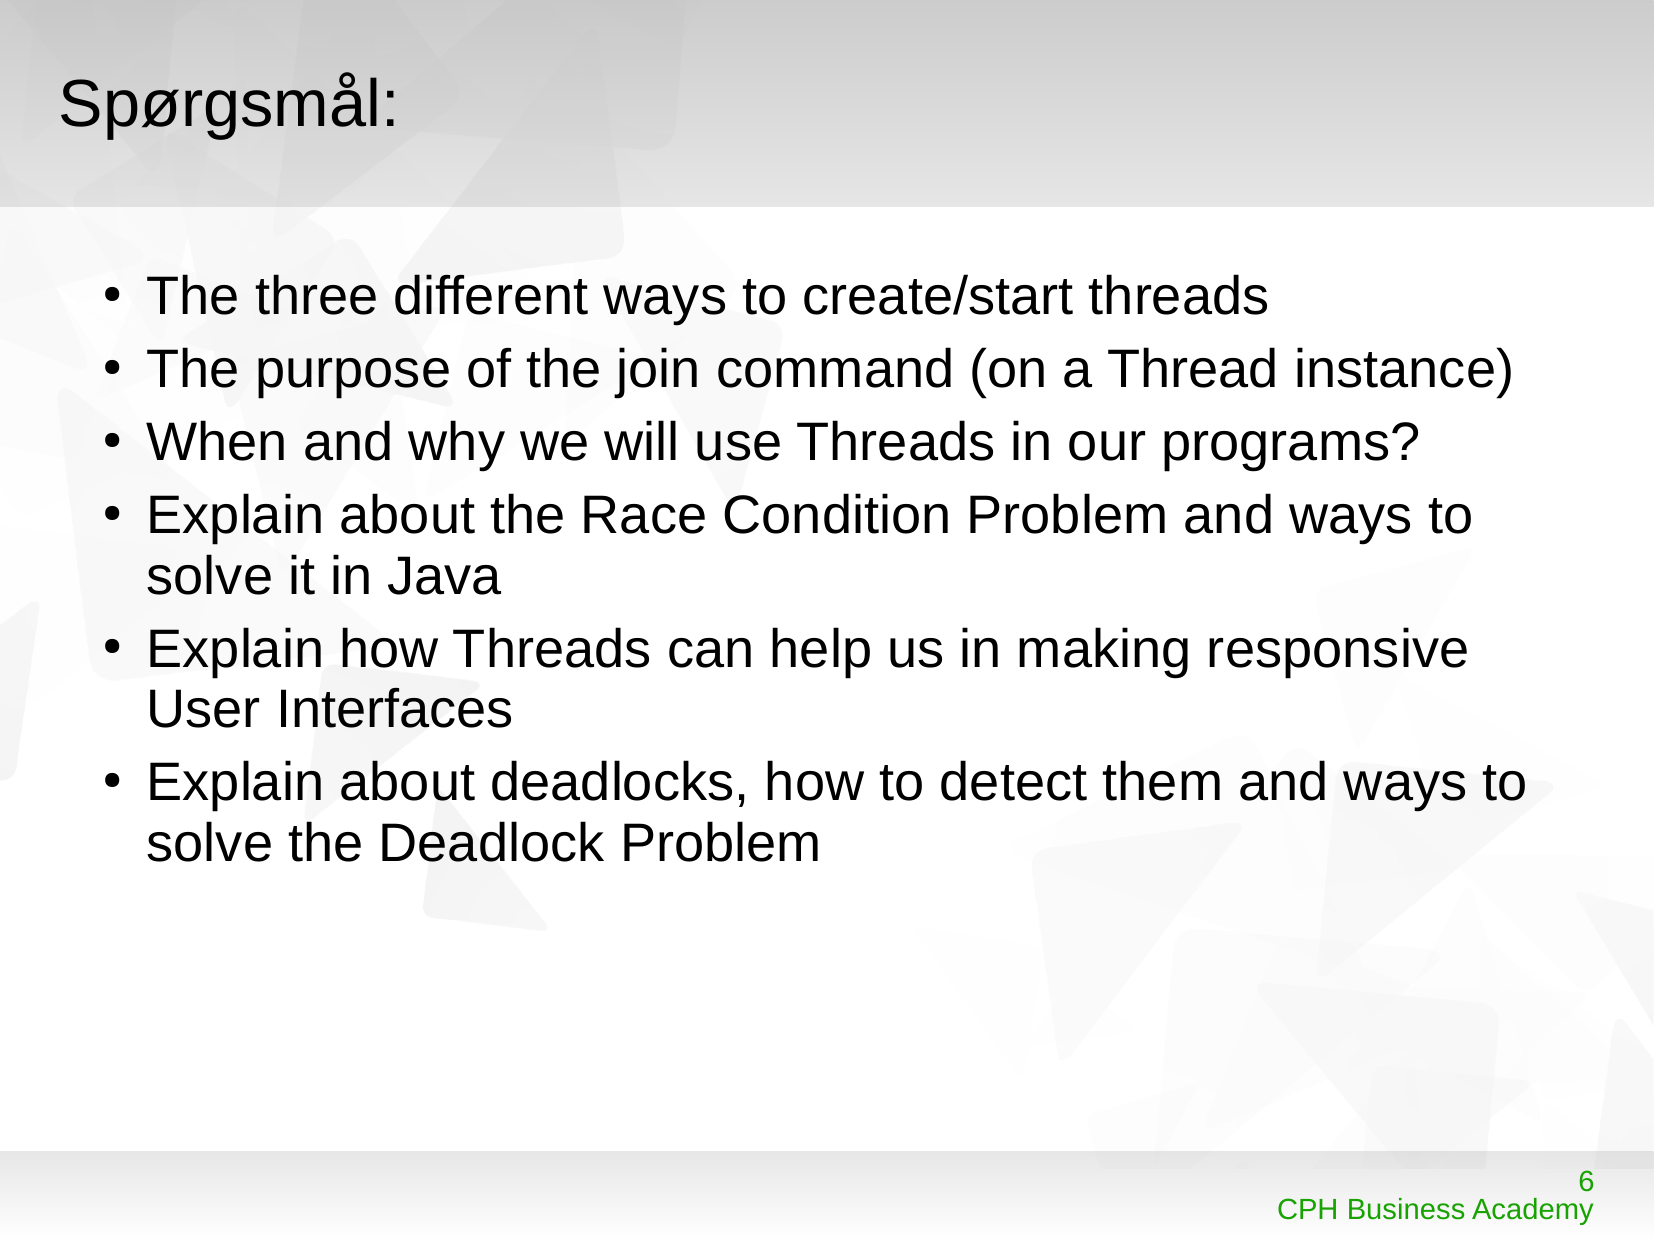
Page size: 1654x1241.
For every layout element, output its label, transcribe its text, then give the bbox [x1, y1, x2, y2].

title Spørgsmål: [59, 29, 1595, 178]
picture [0, 0, 783, 931]
picture [915, 548, 1654, 1169]
list The three different ways to create/start threads The purpose of the join command (on a Thread instance) When and why we will use Threads in our programs? Explain about the Race Condition Problem and ways to solve it in Java Explain how Threads can help us in making responsive User Interfaces Explain about deadlocks, how to detect them and ways to solve the Deadlock Problem [59, 265, 1595, 986]
